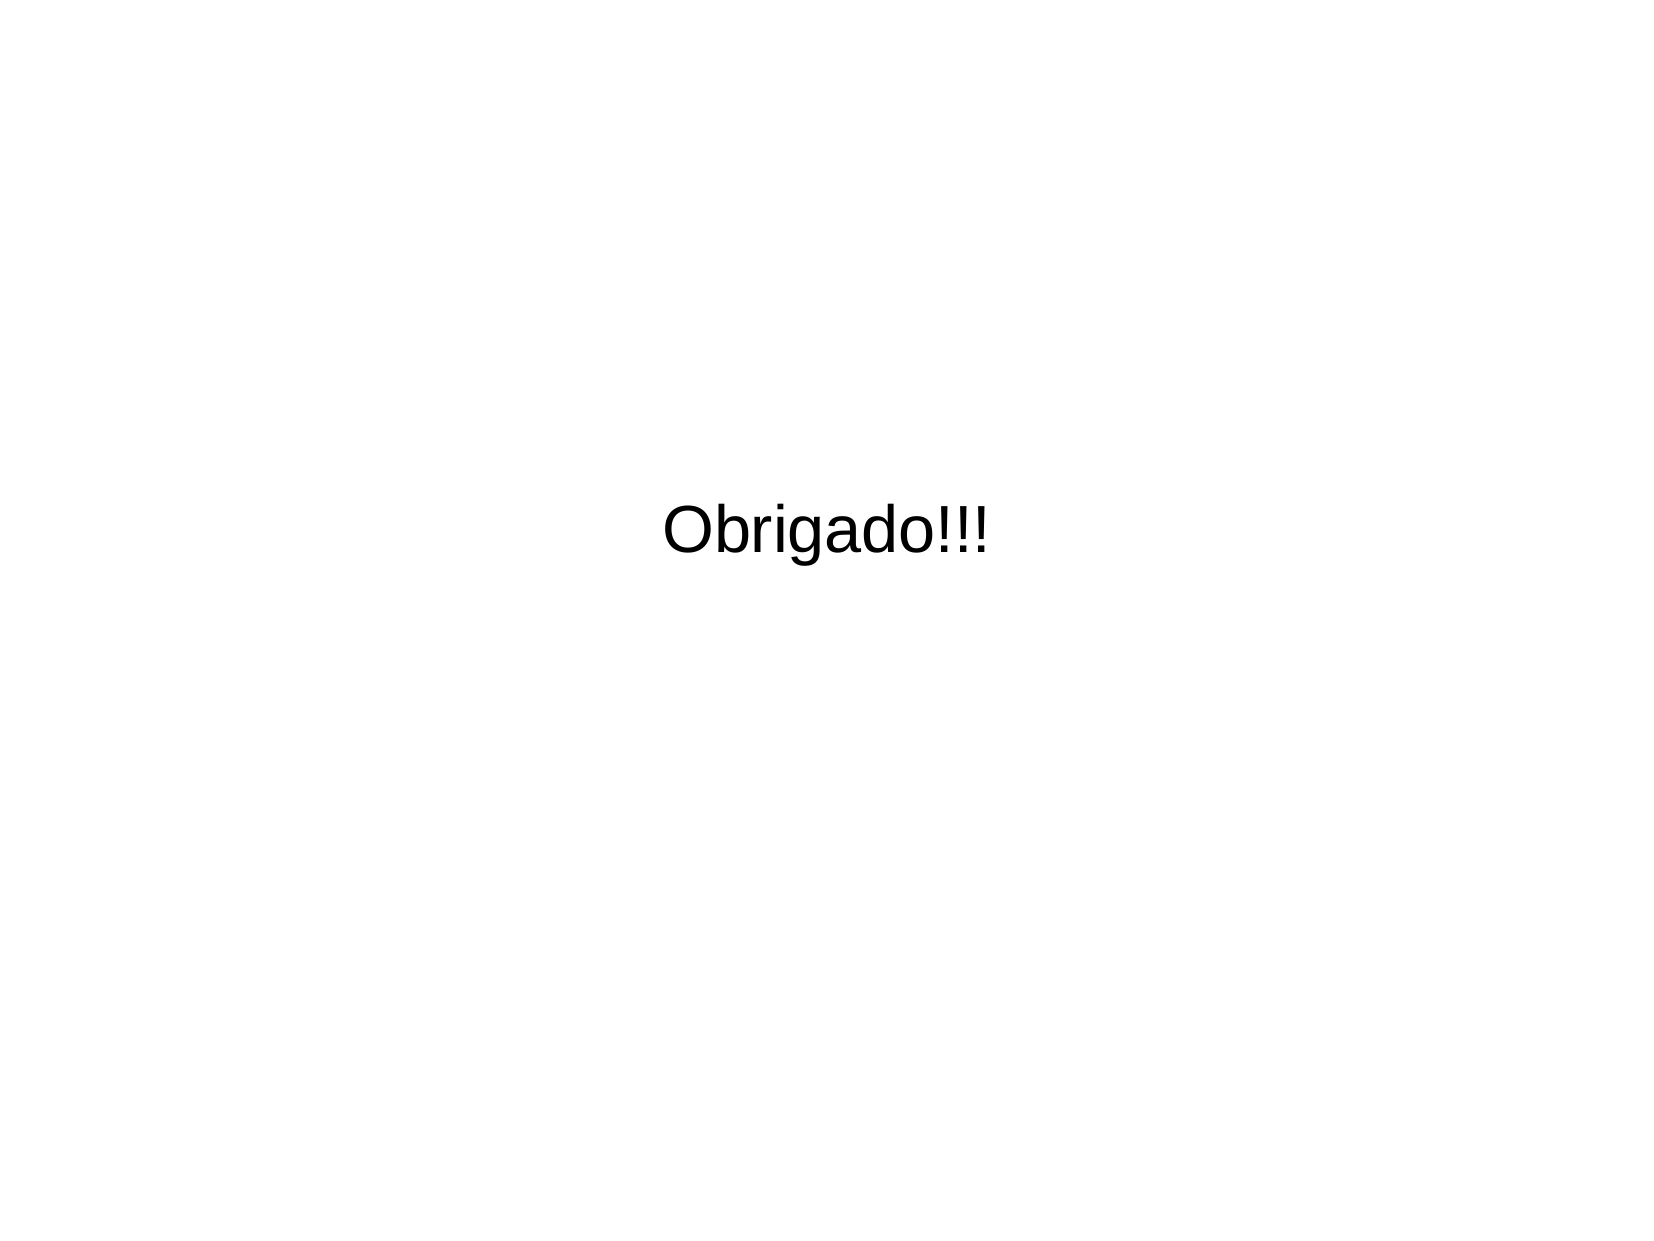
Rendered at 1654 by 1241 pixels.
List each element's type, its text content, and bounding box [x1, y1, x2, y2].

subtitle Obrigado!!! [82, 49, 1571, 1010]
